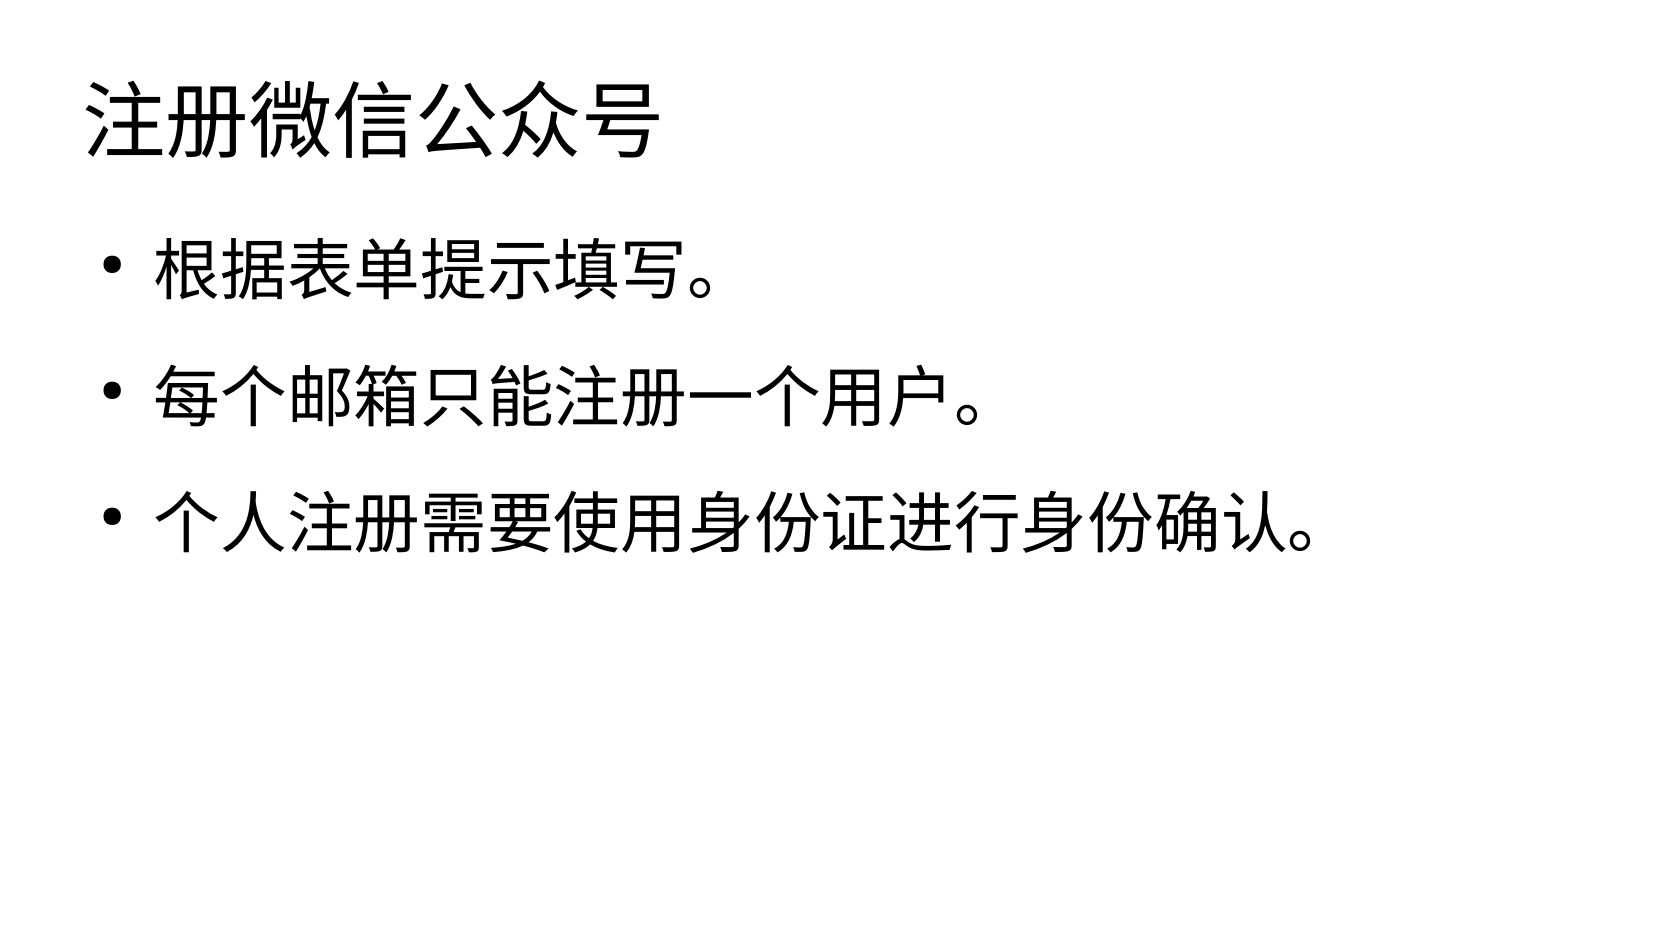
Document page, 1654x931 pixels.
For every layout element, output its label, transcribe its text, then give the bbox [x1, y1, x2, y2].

title 注册微信公众号 [82, 37, 1571, 193]
list 根据表单提示填写。 每个邮箱只能注册一个用户。 个人注册需要使用身份证进行身份确认。 [82, 217, 1536, 848]
